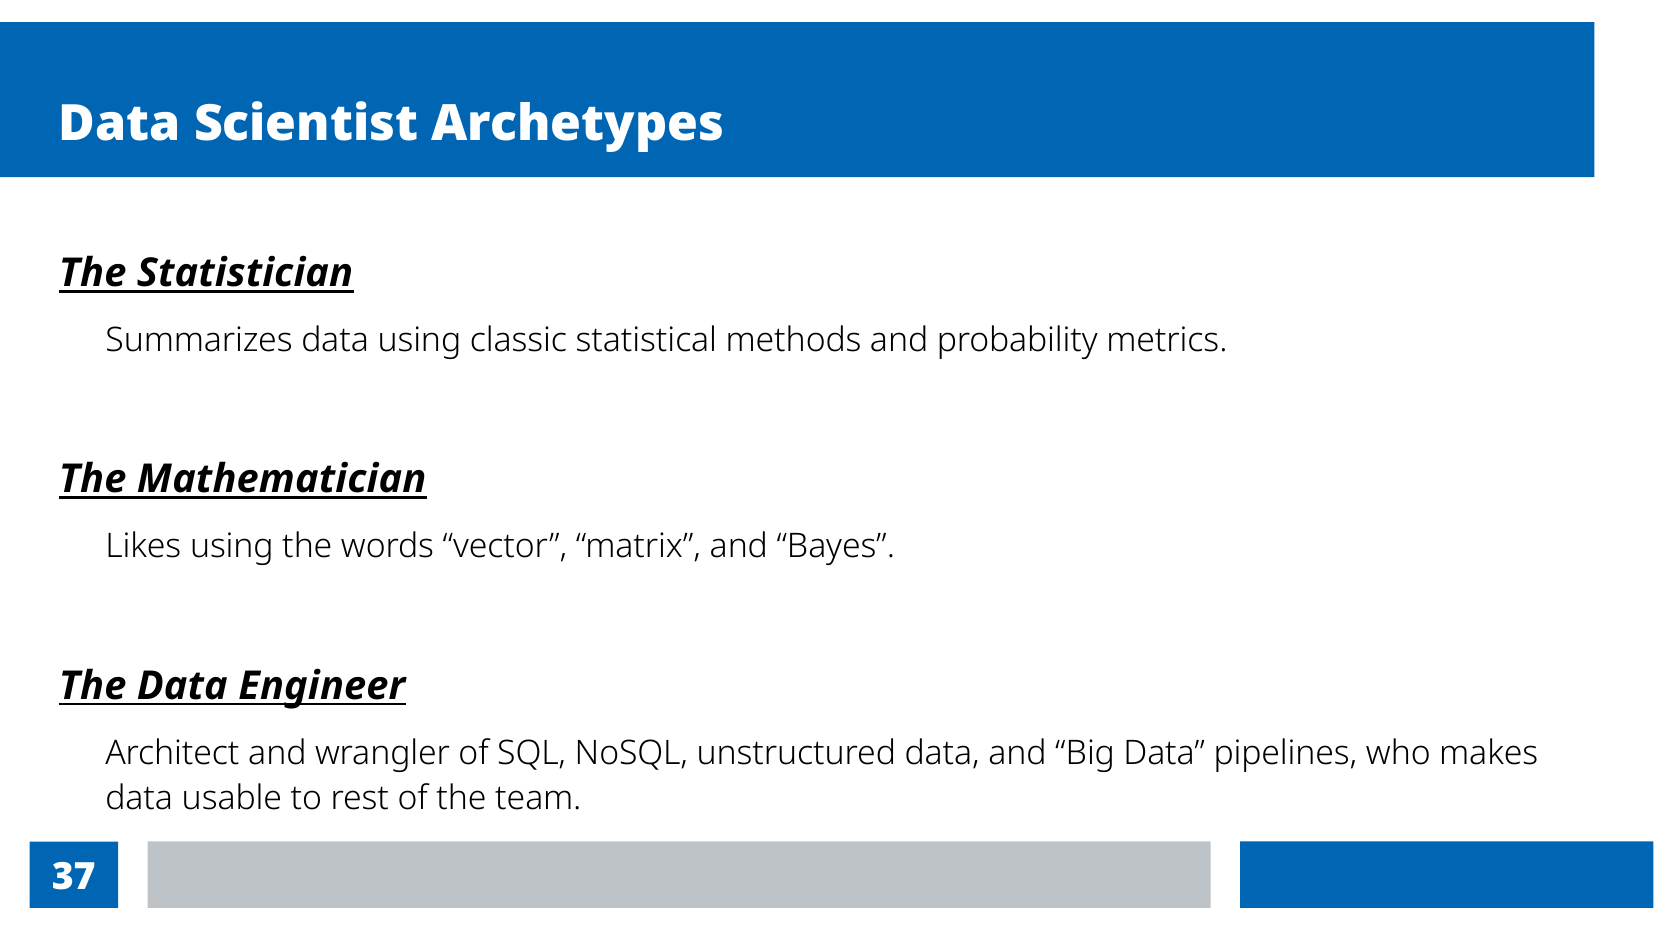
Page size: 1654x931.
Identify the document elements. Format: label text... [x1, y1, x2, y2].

title Data Scientist Archetypes [59, 44, 1595, 156]
list The Statistician Summarizes data using classic statistical methods and probability metrics. The Mathematician Likes using the words “vector”, “matrix”, and “Bayes”. The Data Engineer Architect and wrangler of SQL, NoSQL, unstructured data, and “Big Data” pipelines, who makes data usable to rest of the team. [59, 243, 1565, 820]
